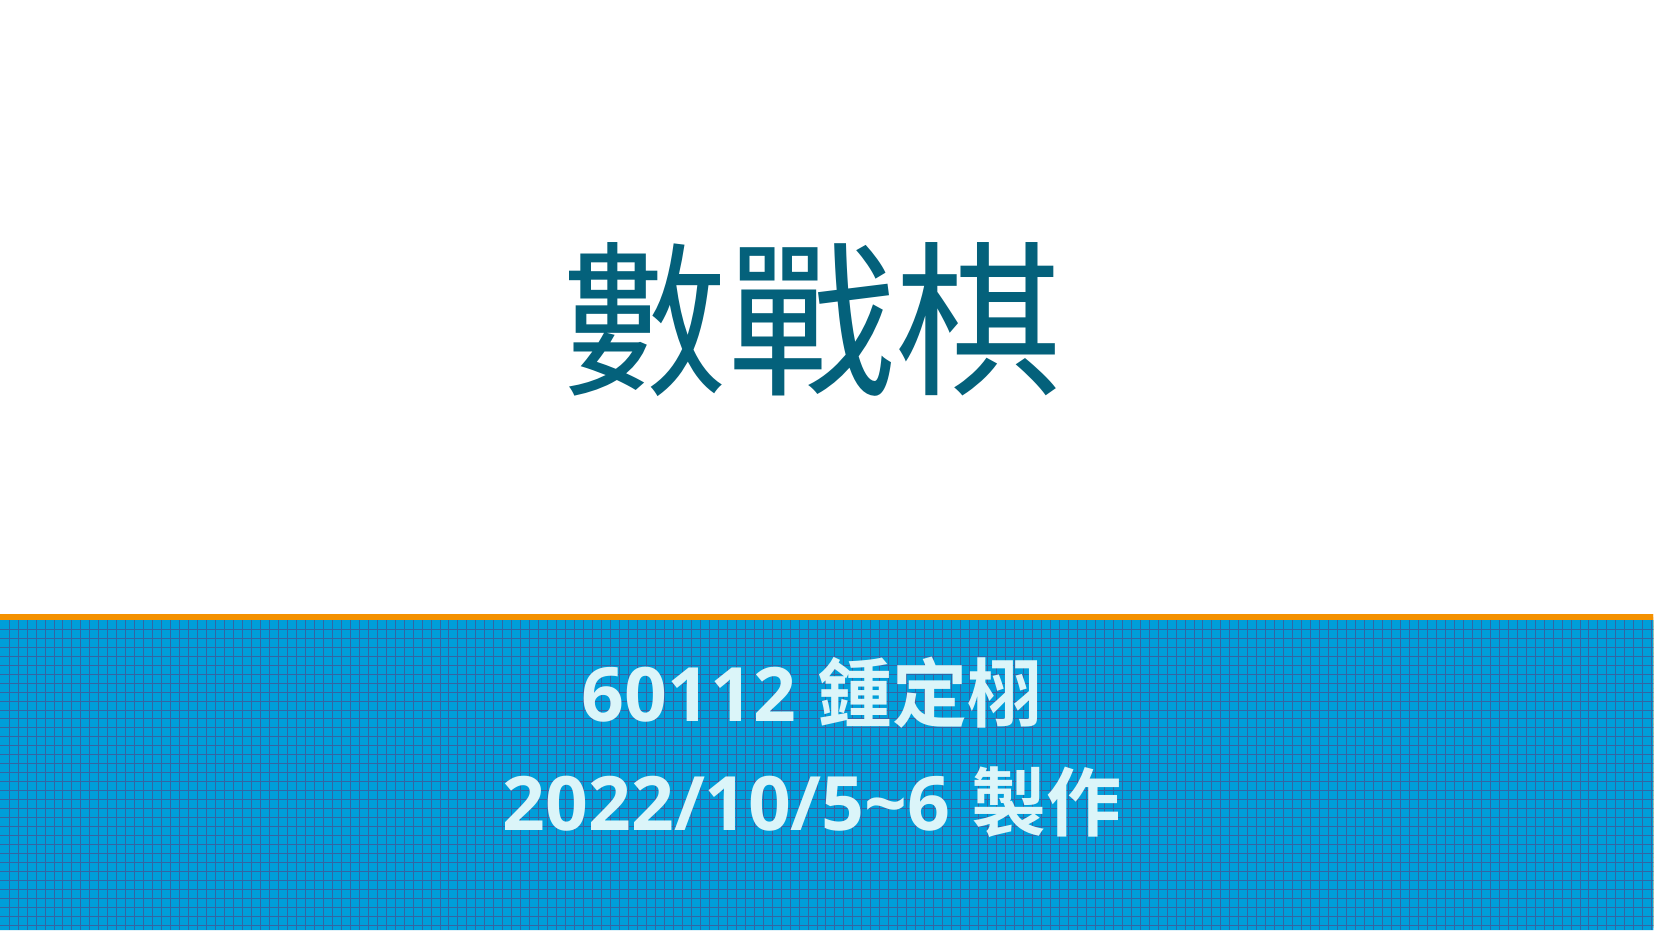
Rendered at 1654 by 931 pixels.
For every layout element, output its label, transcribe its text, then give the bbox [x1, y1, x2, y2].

title 數戰棋 [73, 44, 1551, 576]
subtitle 60112鍾定栩 2022/10/5~6製作 [73, 634, 1551, 873]
